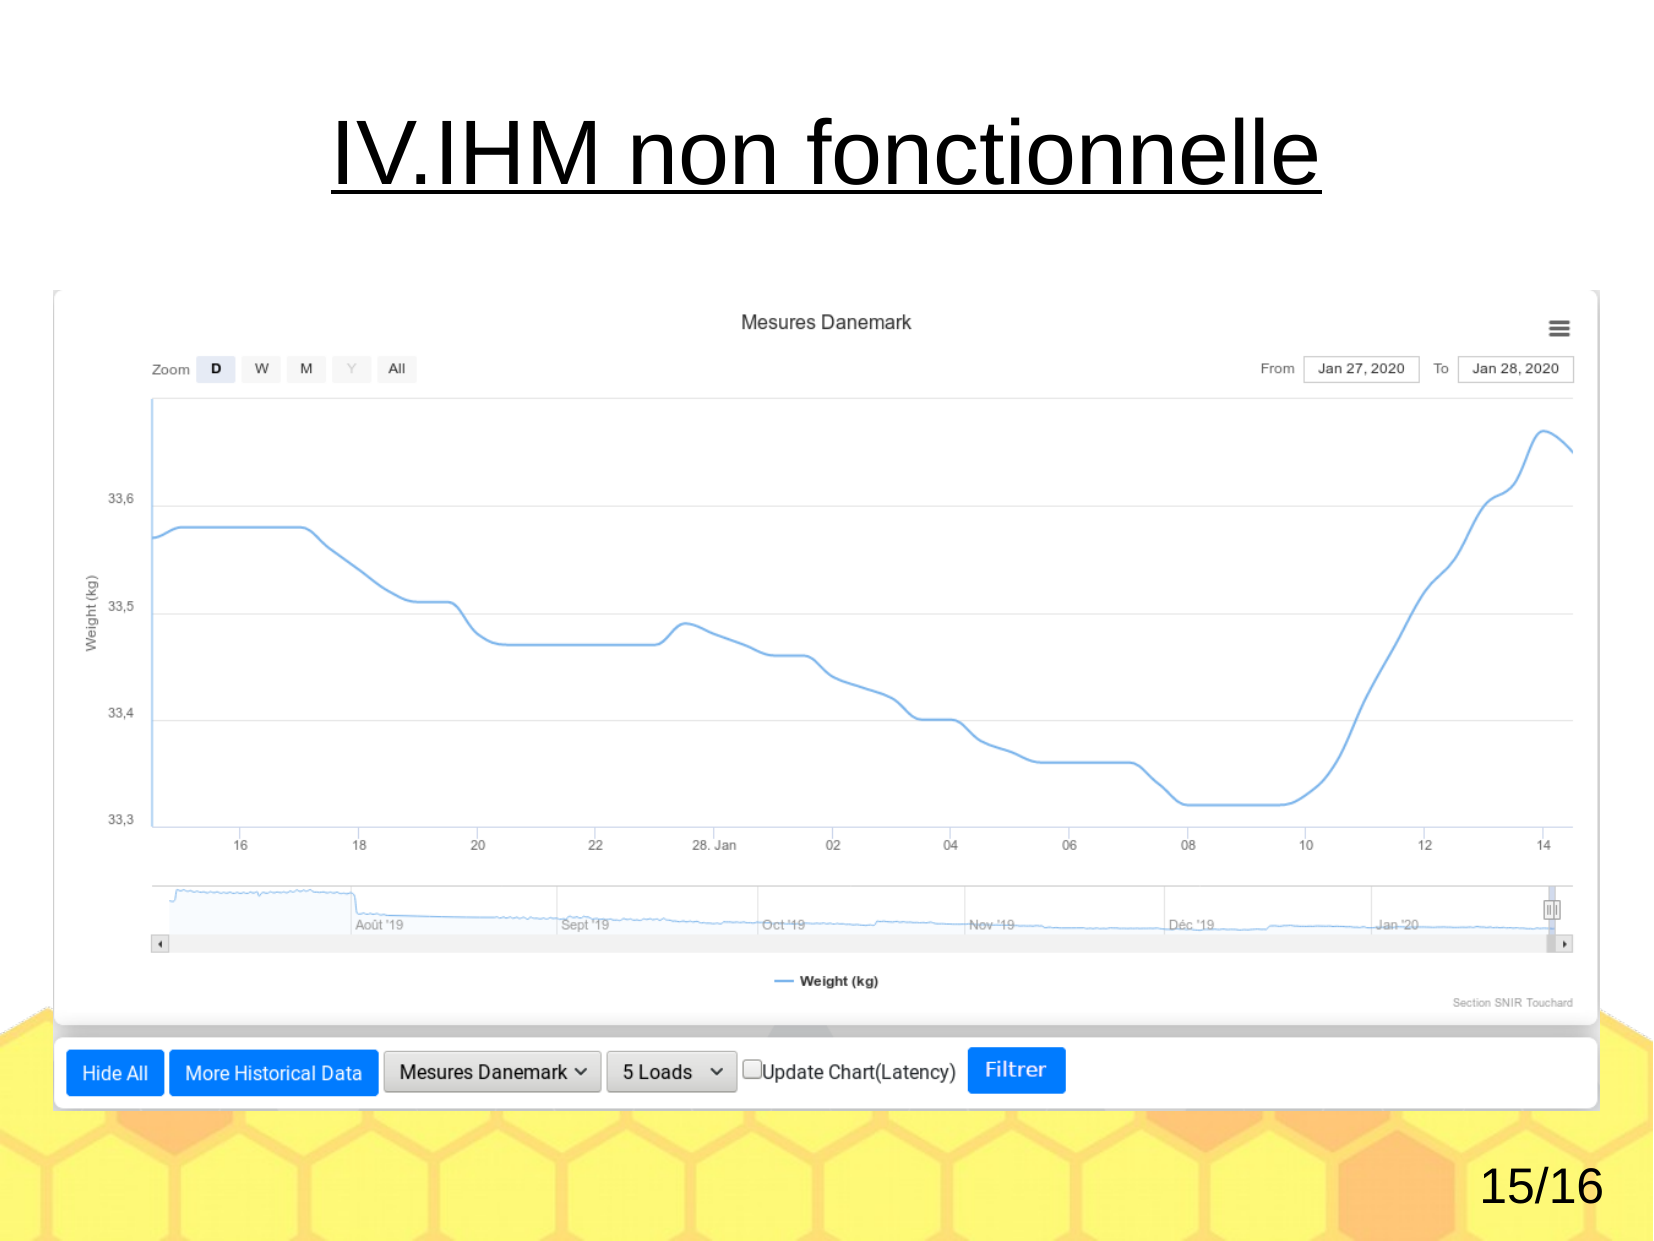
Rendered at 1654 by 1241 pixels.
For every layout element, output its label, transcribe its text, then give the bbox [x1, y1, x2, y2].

text_box <numéro>/16 [1464, 1145, 1630, 1241]
title IV.IHM non fonctionnelle [82, 49, 1571, 257]
picture [0, 290, 1653, 1241]
